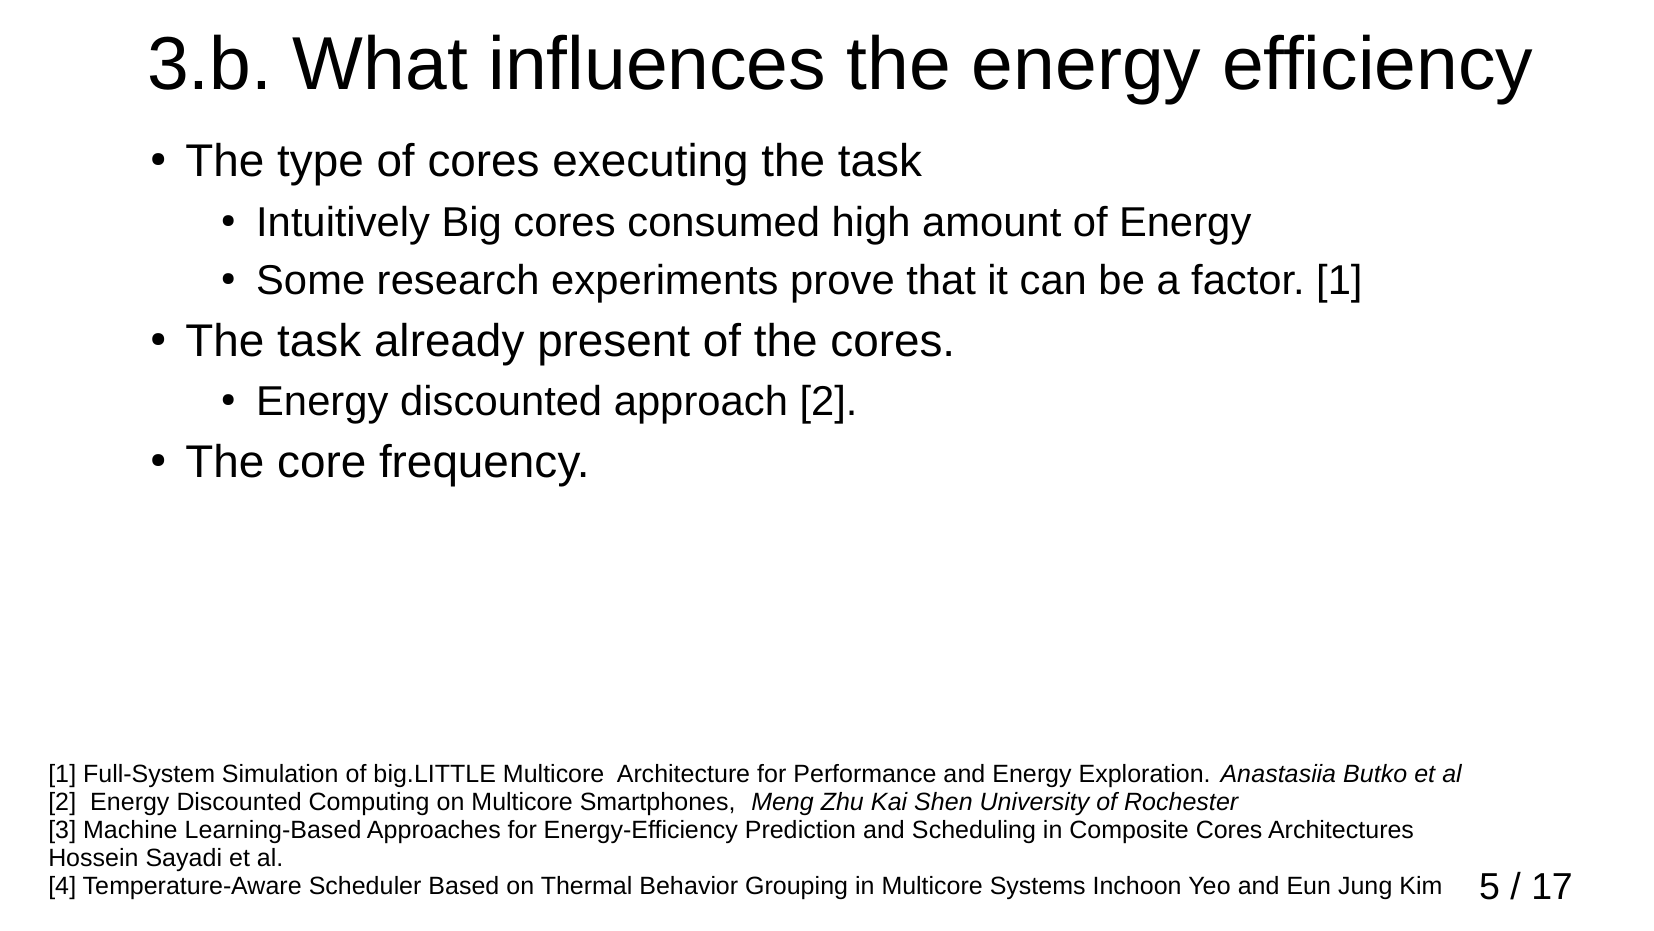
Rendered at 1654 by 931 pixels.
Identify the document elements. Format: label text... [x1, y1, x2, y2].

subtitle The type of cores executing the task Intuitively Big cores consumed high amount of Energy Some research experiments prove that it can be a factor. [1] The task already present of the cores. Energy discounted approach [2]. The core frequency. [150, 135, 1613, 488]
text_box [1] Full-System Simulation of big.LITTLE Multicore Architecture for Performance and Energy Exploration. Anastasiia Butko et al [2] Energy Discounted Computing on Multicore Smartphones, Meng Zhu Kai Shen University of Rochester [3] Machine Learning-Based Approaches for Energy-Efficiency Prediction and Scheduling in Composite Cores Architectures Hossein Sayadi et al. [4] Temperature-Aware Scheduler Based on Thermal Behavior Grouping in Multicore Systems Inchoon Yeo and Eun Jung Kim [33, 752, 1572, 931]
text_box 5 / 17 [1464, 858, 1652, 929]
title 3.b. What influences the energy efficiency [106, 0, 1576, 137]
